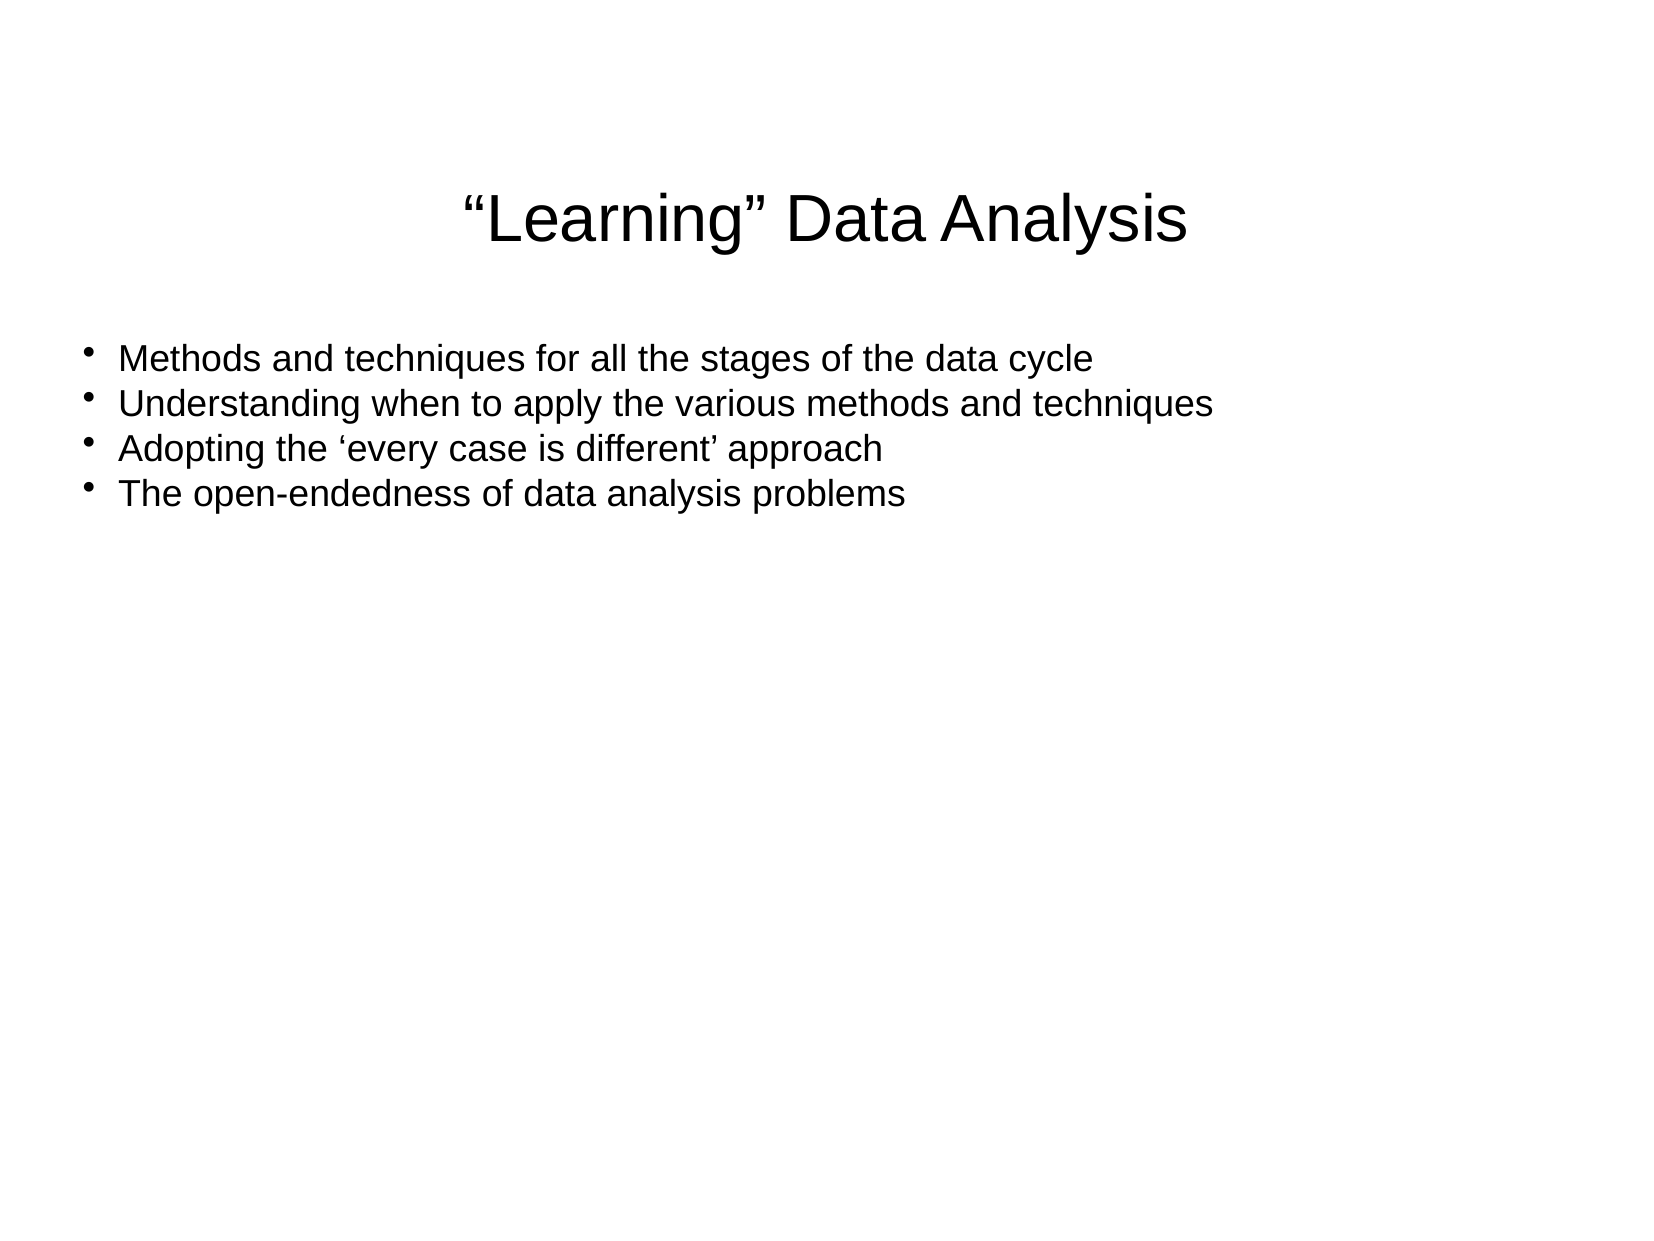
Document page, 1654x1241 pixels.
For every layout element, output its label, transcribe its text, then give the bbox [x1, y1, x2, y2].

text_box “Learning” Data Analysis Methods and techniques for all the stages of the data cycle Understanding when to apply the various methods and techniques Adopting the ‘every case is different’ approach The open-endedness of data analysis problems [82, 94, 1571, 1146]
